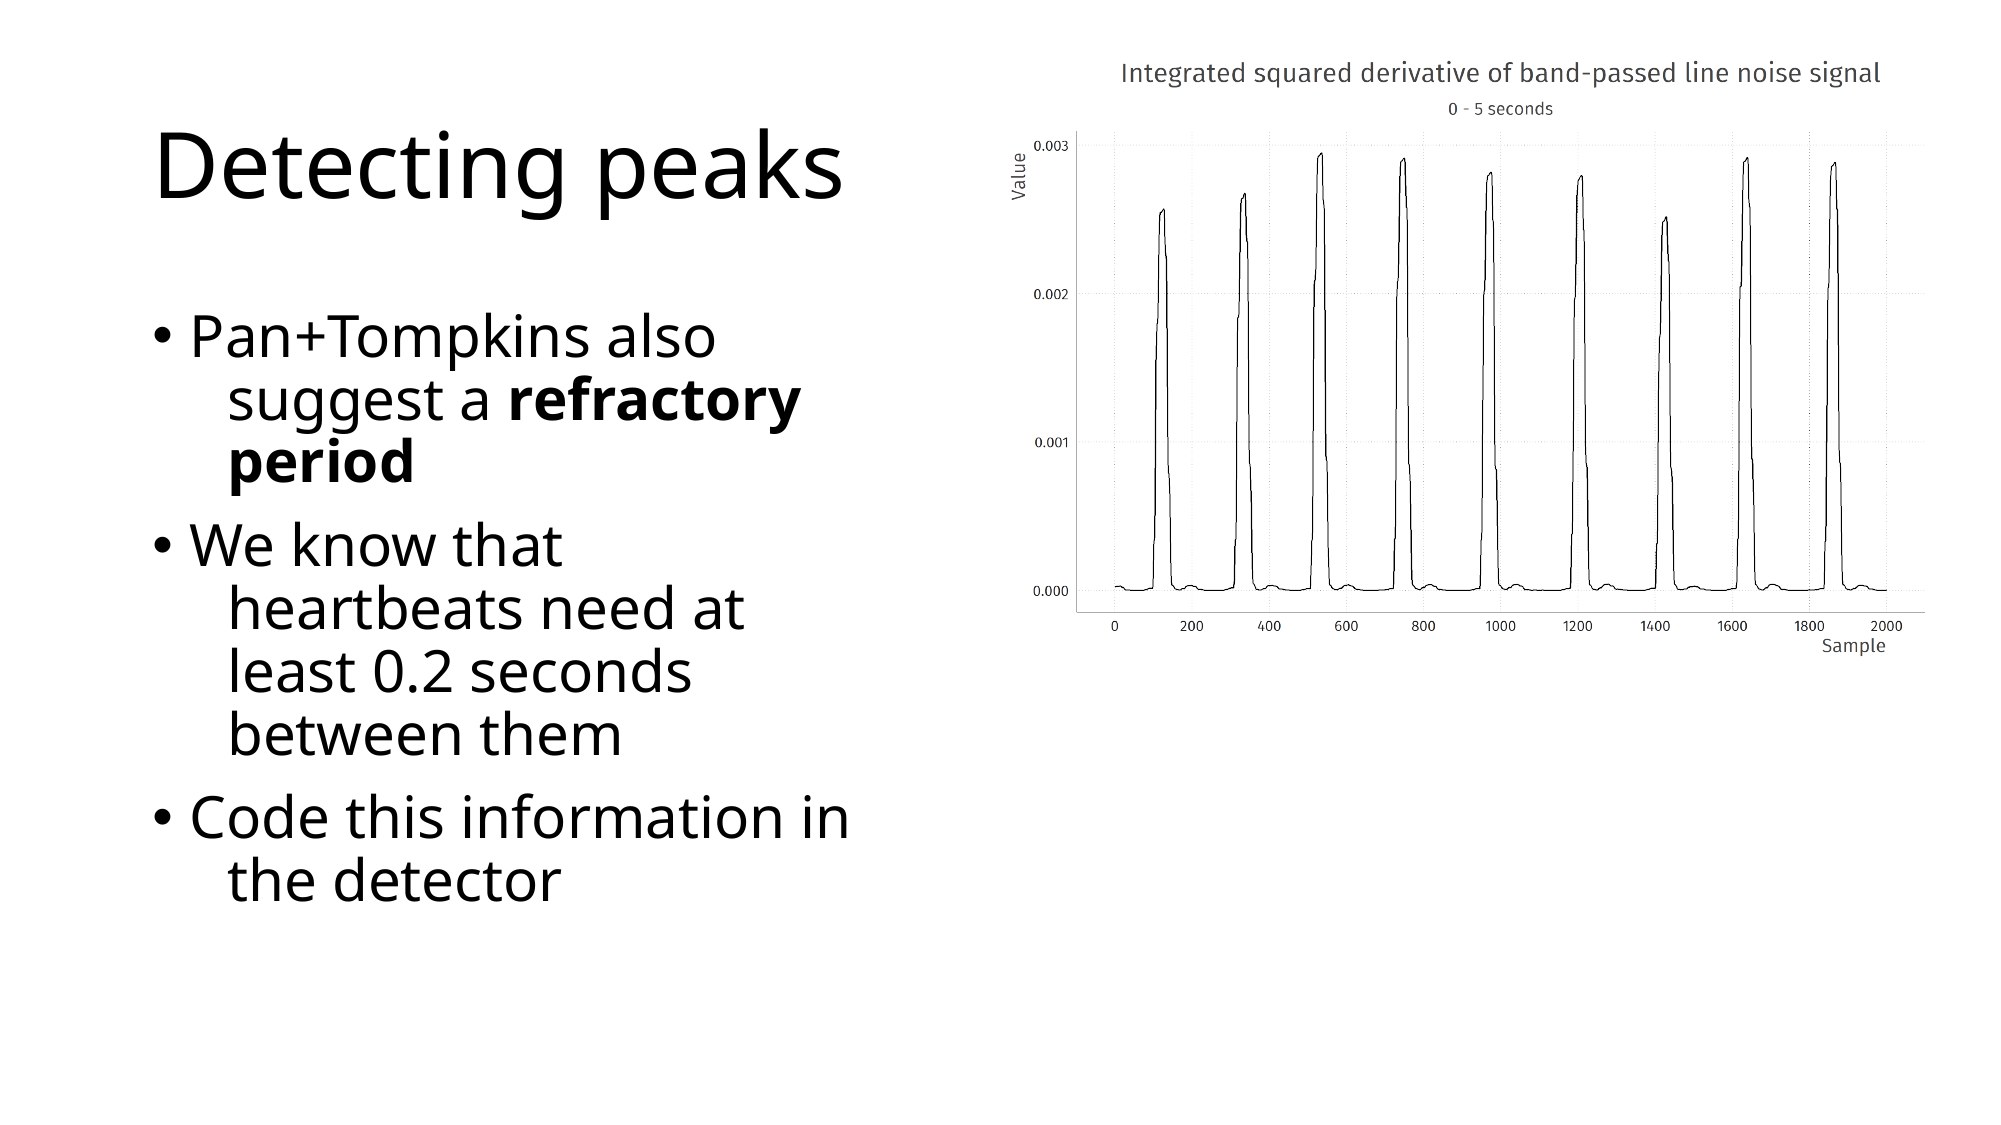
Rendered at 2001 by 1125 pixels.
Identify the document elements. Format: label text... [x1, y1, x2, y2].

list Pan+Tompkins also suggest a refractory period We know that heartbeats need at least 0.2 seconds between them Code this information in the detector [137, 299, 879, 1014]
picture [990, 39, 1946, 677]
title Detecting peaks [137, 59, 990, 278]
